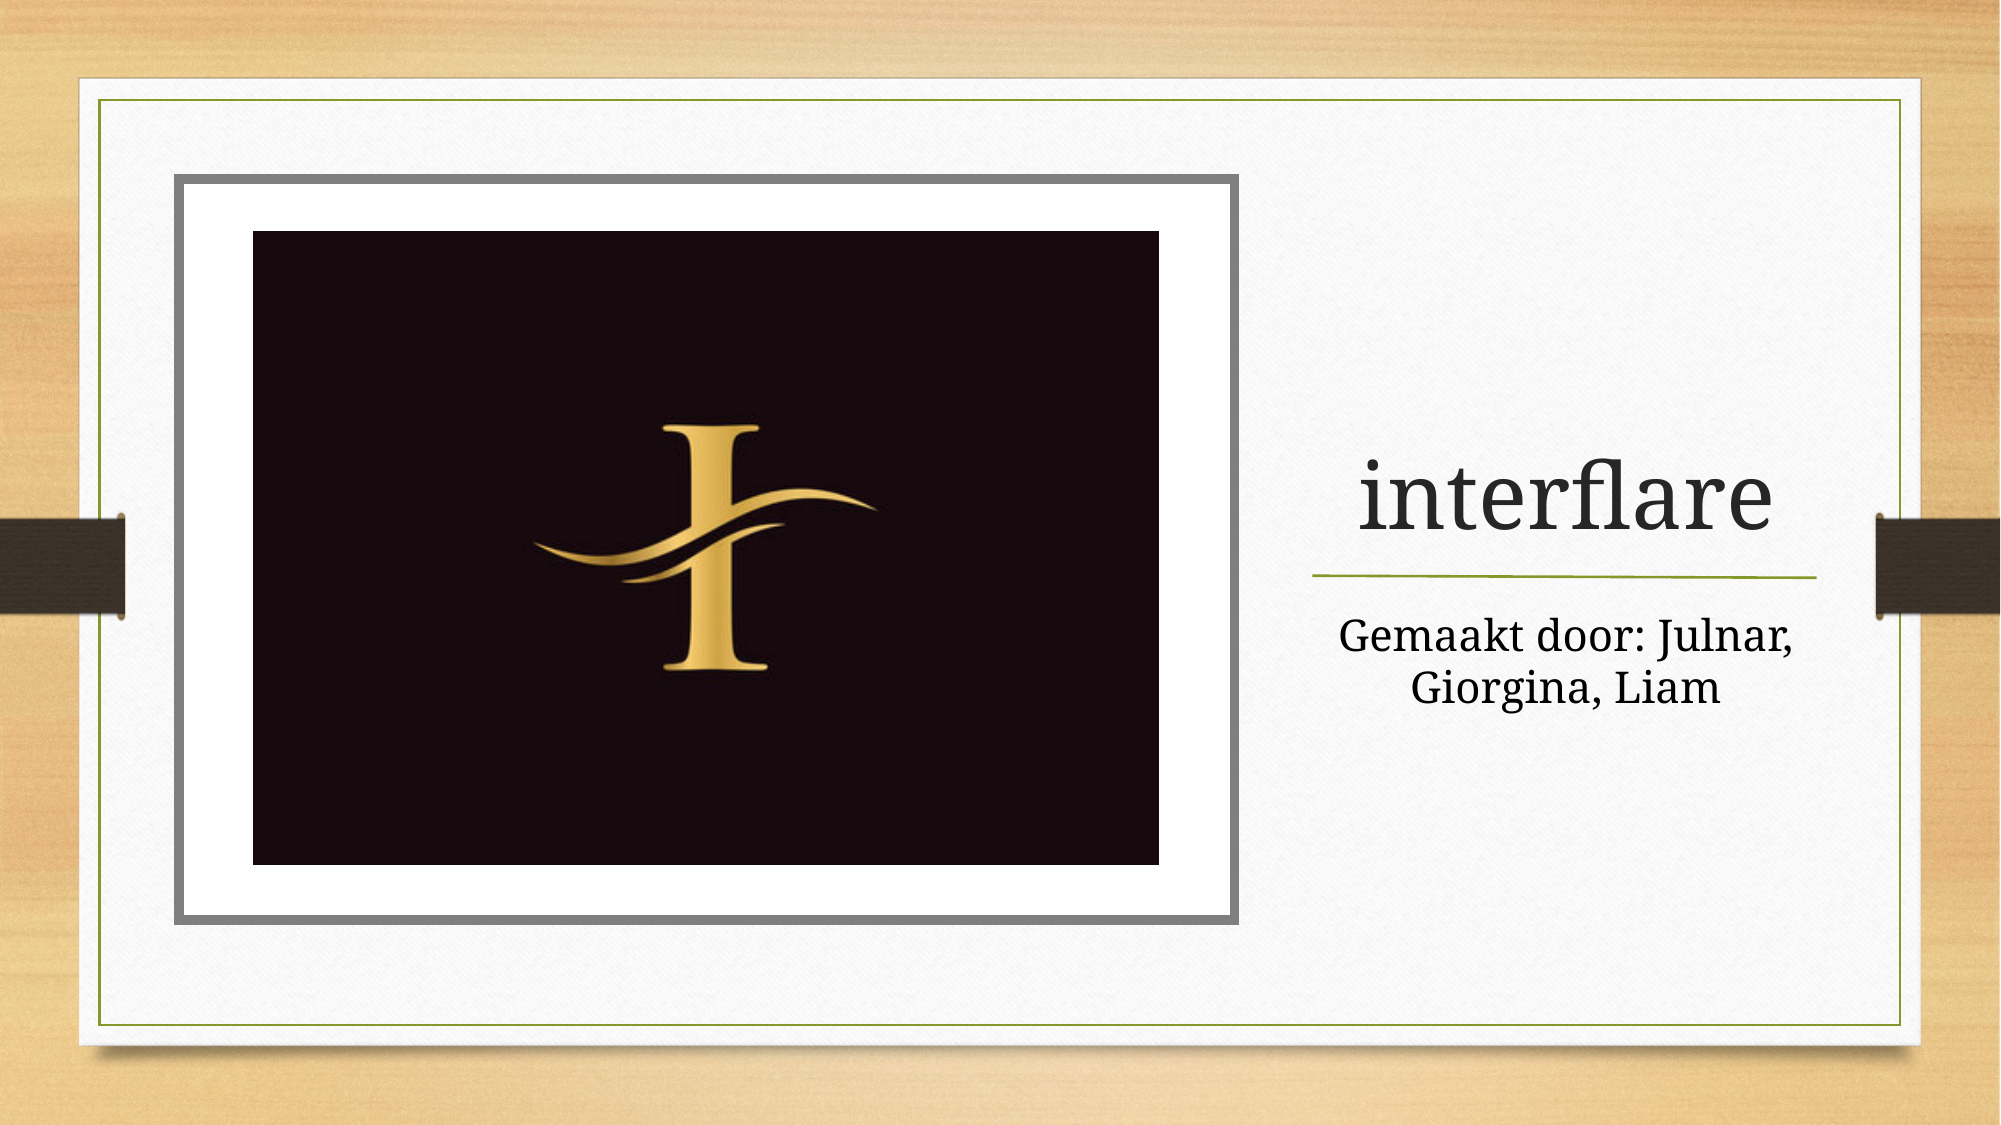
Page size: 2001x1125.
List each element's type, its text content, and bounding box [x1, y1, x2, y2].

subtitle Gemaakt door: Julnar, Giorgina, Liam [1312, 600, 1820, 918]
text_box [179, 179, 1234, 920]
title interflare [1314, 170, 1820, 556]
picture [0, 0, 2000, 1125]
